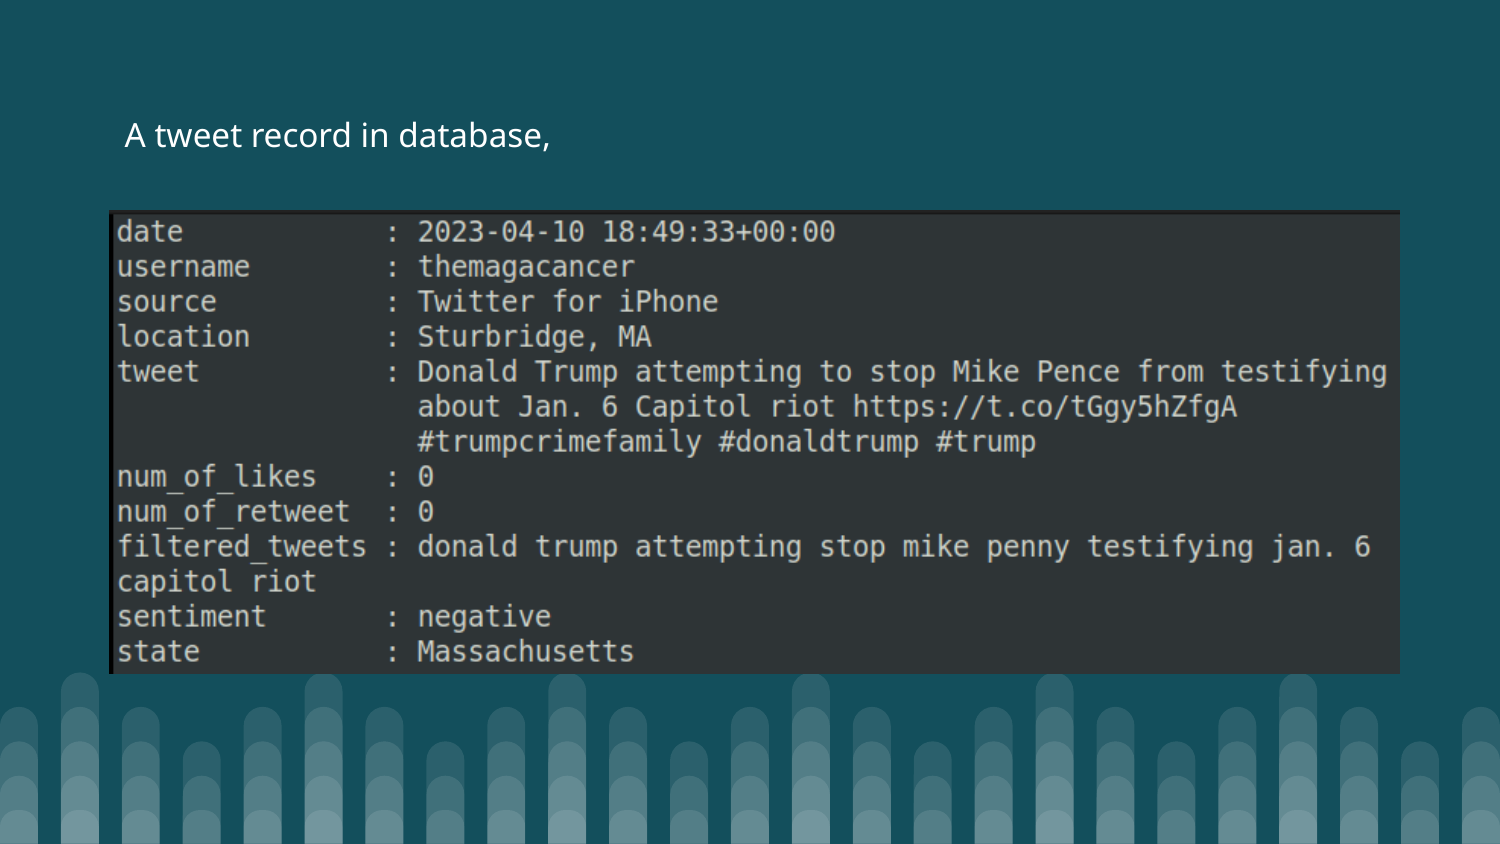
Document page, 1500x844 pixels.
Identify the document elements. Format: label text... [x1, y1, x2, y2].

title A tweet record in database, [109, 80, 1400, 188]
picture [109, 210, 1400, 674]
